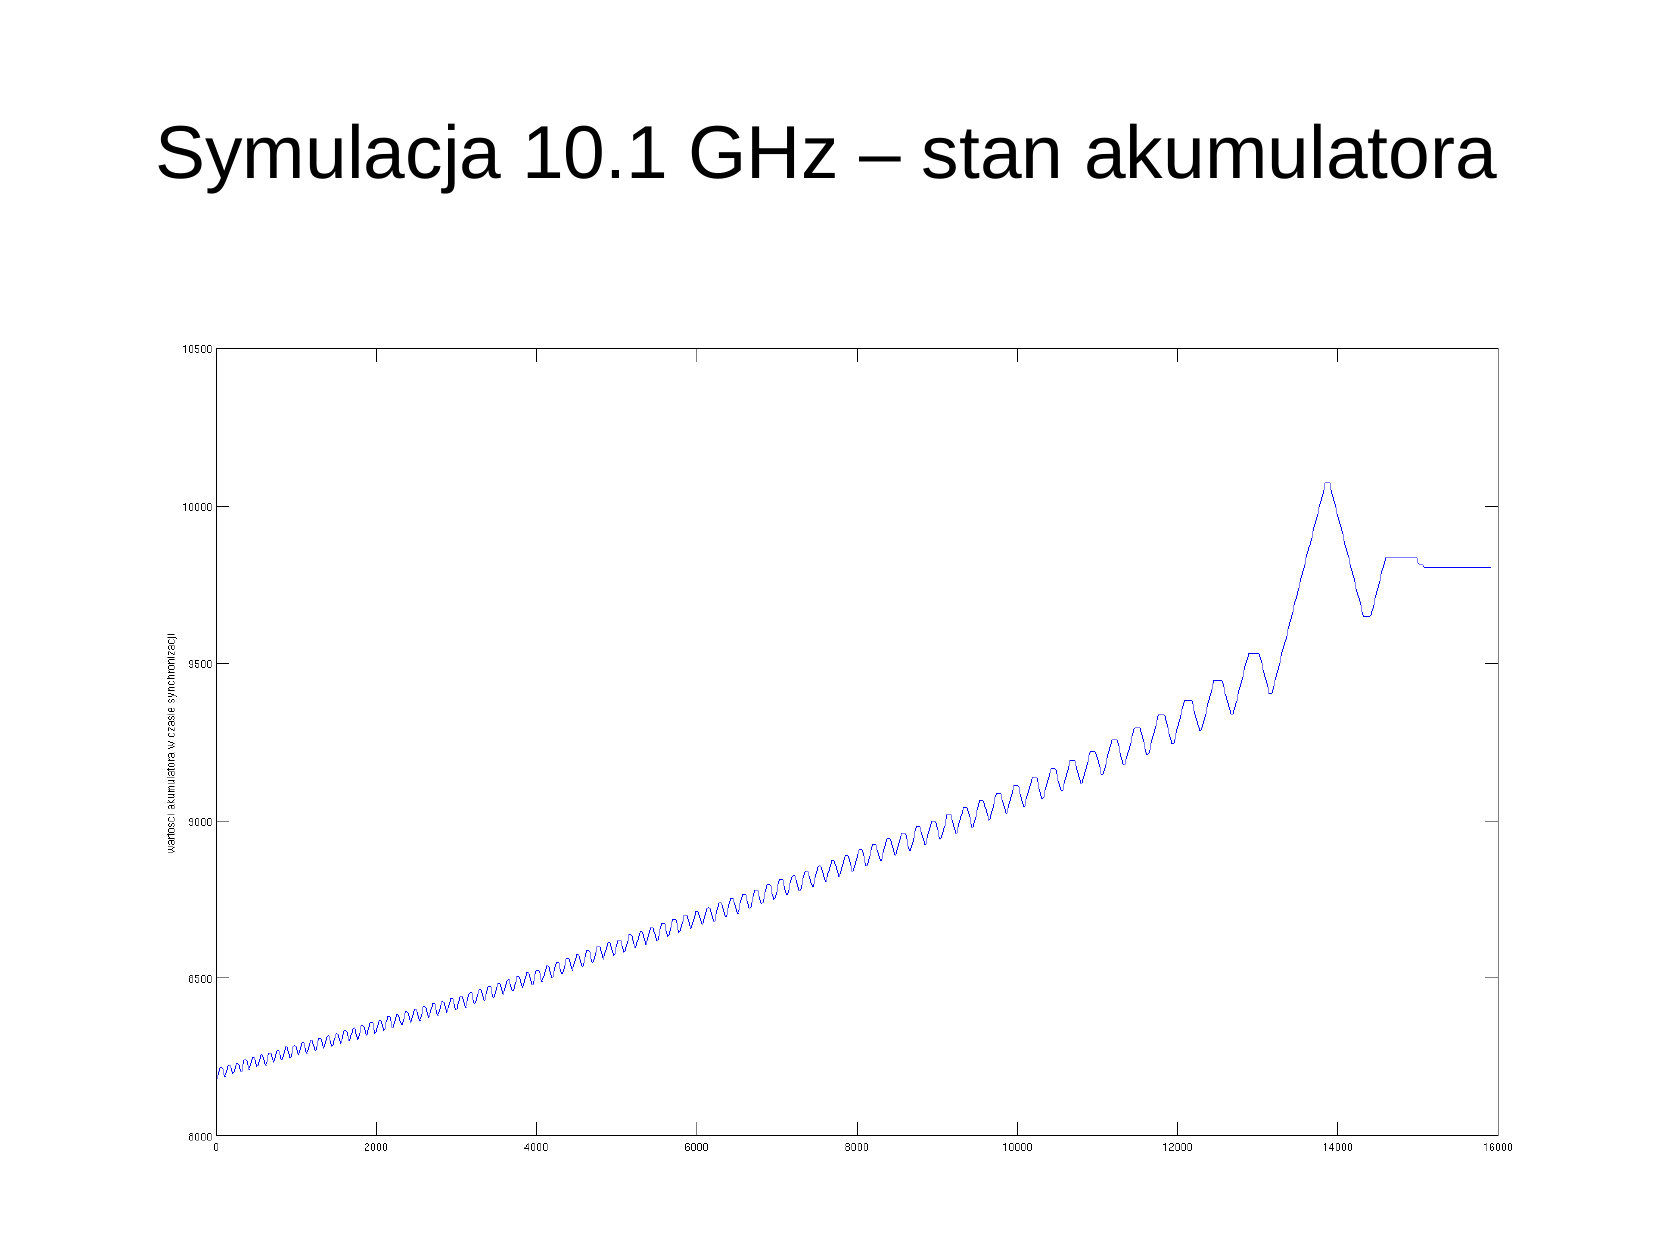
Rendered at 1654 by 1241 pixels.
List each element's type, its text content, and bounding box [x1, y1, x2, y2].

title Symulacja 10.1 GHz – stan akumulatora [82, 49, 1571, 257]
picture [0, 276, 1654, 1241]
